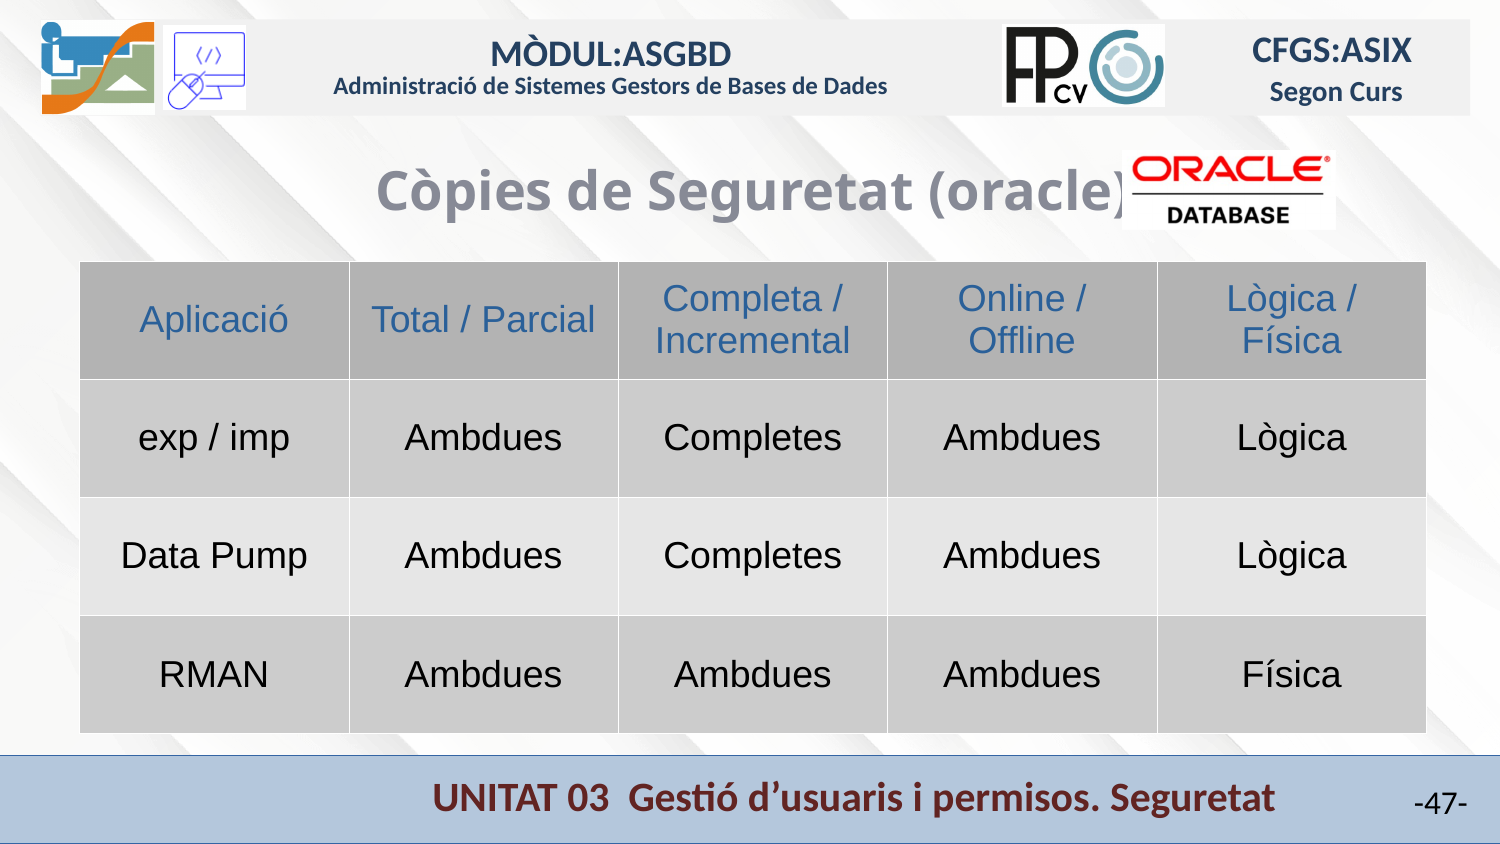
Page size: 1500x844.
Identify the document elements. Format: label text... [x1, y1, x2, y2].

table_cell RMAN [80, 616, 349, 733]
table_cell Lògica [1158, 380, 1426, 497]
table_cell Física [1158, 616, 1426, 733]
table_header Lògica / Física [1158, 262, 1426, 379]
table_cell Lògica [1158, 498, 1426, 615]
table_header Aplicació [80, 262, 349, 379]
table_header Total / Parcial [350, 262, 618, 379]
table_cell exp / imp [80, 380, 349, 497]
table_cell Ambdues [350, 616, 618, 733]
table_cell Ambdues [888, 498, 1157, 615]
table_cell Completes [619, 498, 887, 615]
table_header Completa / Incremental [619, 262, 887, 379]
table_cell Data Pump [80, 498, 349, 615]
table_cell Ambdues [619, 616, 887, 733]
picture [0, 0, 1500, 755]
table_header Online / Offline [888, 262, 1157, 379]
table_cell Ambdues [888, 616, 1157, 733]
table_cell Ambdues [350, 380, 618, 497]
title Còpies de Seguretat (oracle) [350, 156, 1122, 228]
table_cell Completes [619, 380, 887, 497]
table_cell Ambdues [888, 380, 1157, 497]
table_cell Ambdues [350, 498, 618, 615]
